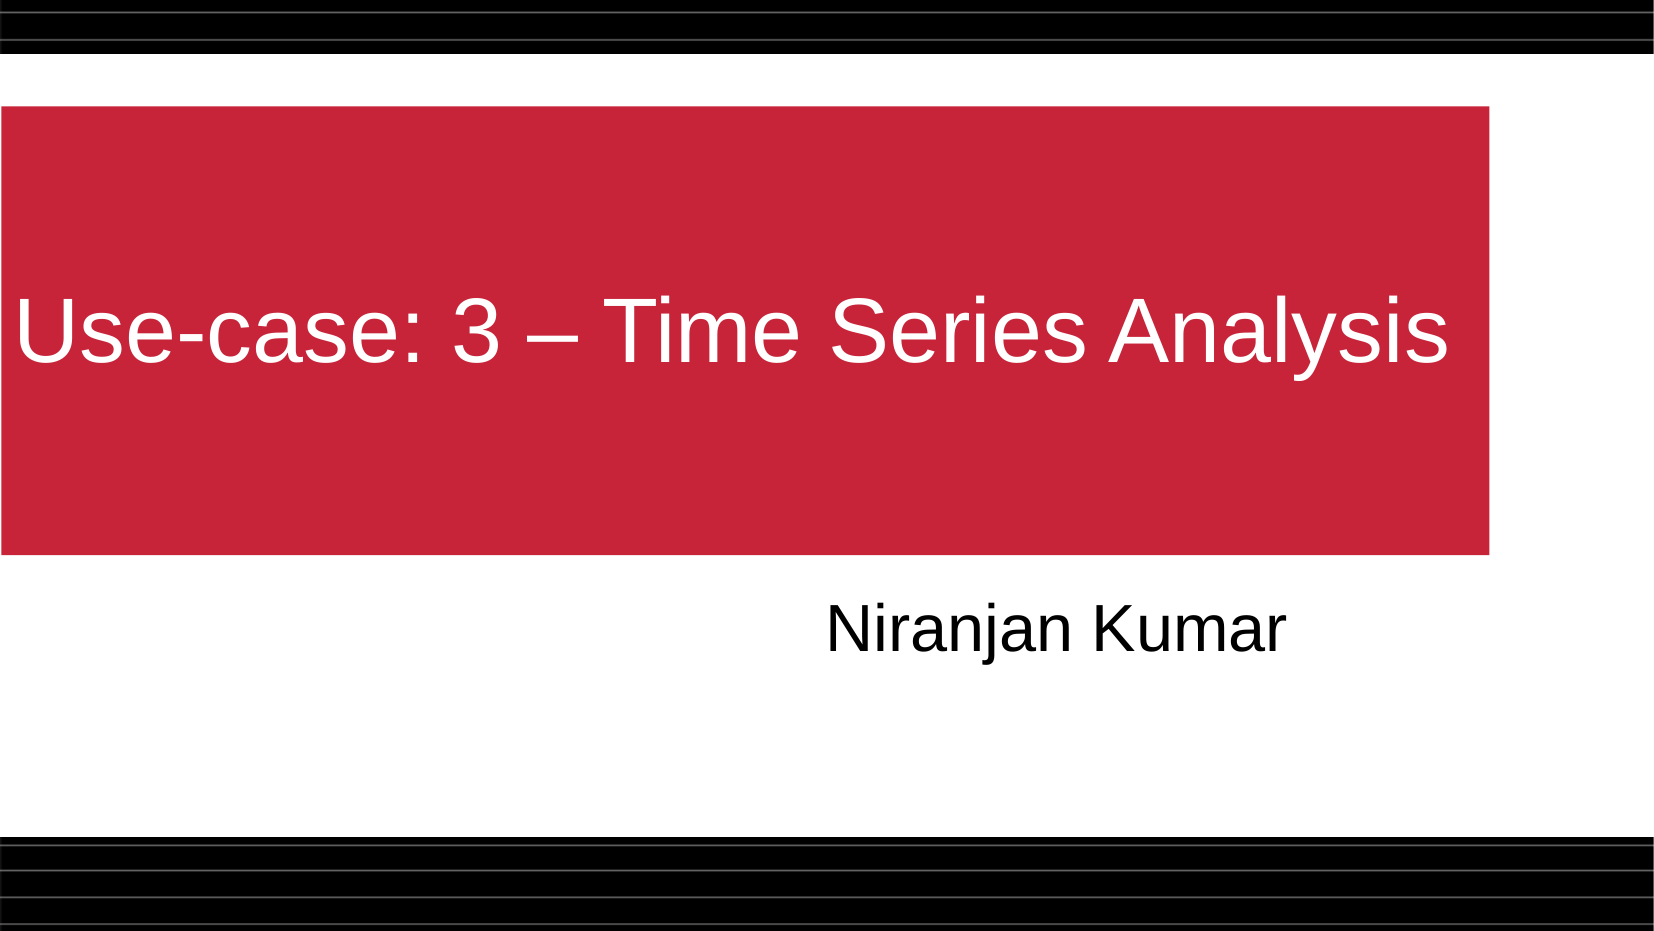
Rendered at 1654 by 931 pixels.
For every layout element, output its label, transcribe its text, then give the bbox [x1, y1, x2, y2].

picture [0, 0, 1654, 54]
title Use-case: 3 – Time Series Analysis [1, 106, 1490, 556]
subtitle Niranjan Kumar [625, 590, 1489, 804]
picture [0, 837, 1654, 931]
